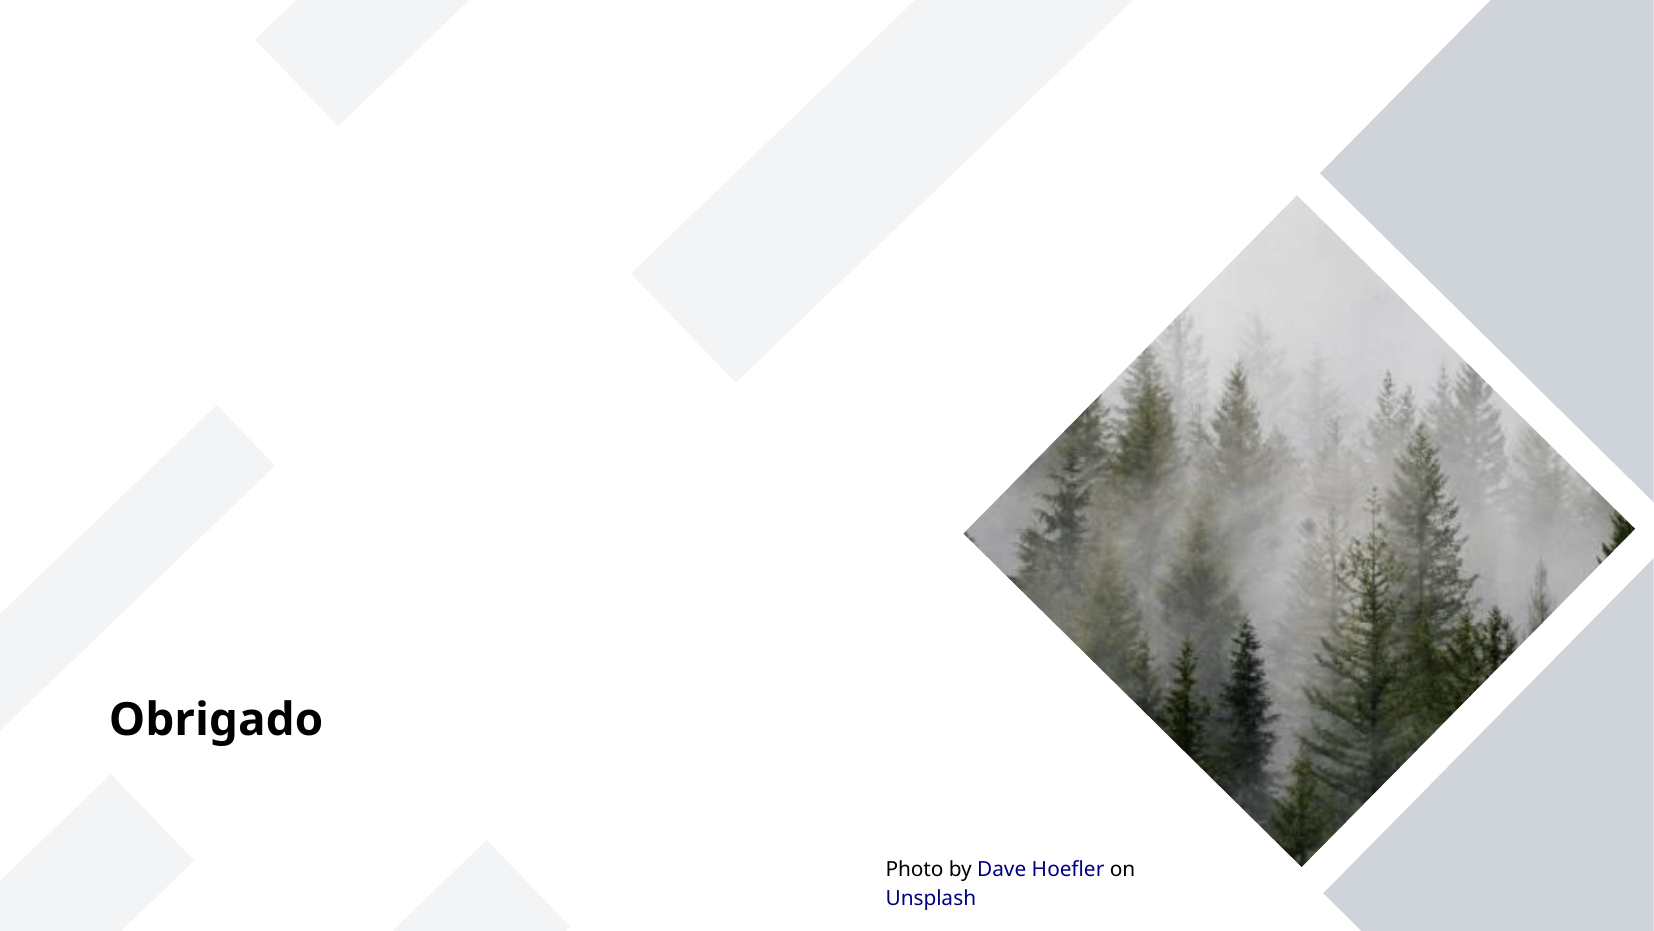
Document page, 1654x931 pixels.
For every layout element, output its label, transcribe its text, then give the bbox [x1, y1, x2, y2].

text_box [963, 195, 1636, 867]
text_box Obrigado [94, 679, 680, 757]
text_box Photo by Dave Hoefler on Unsplash [870, 846, 1231, 911]
